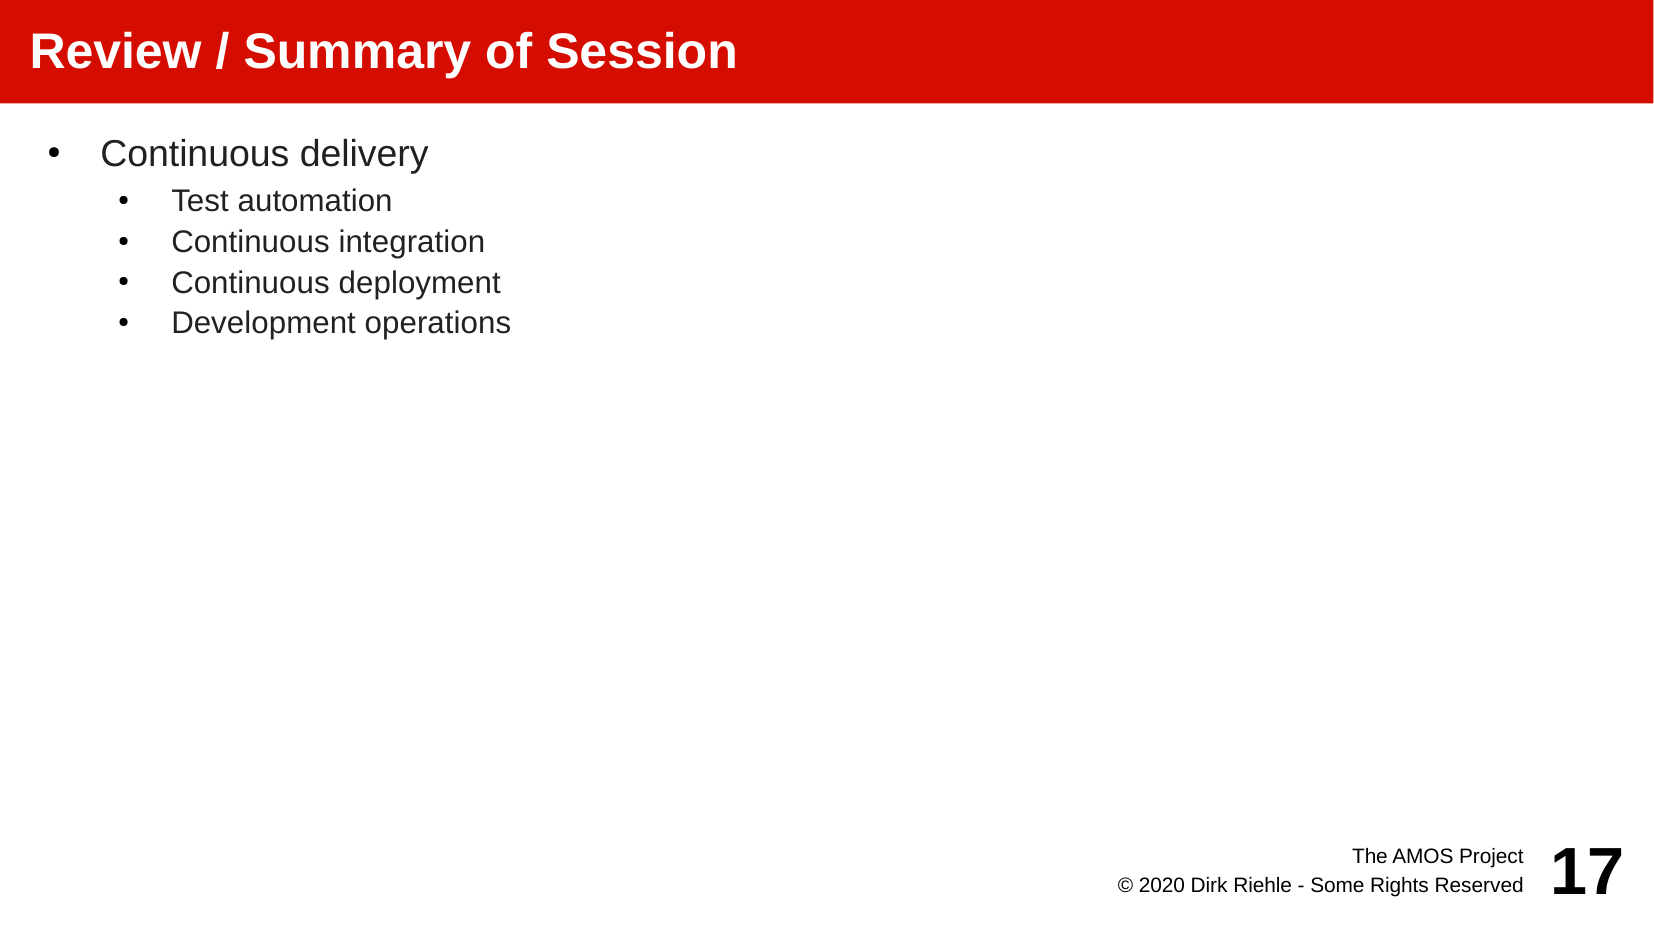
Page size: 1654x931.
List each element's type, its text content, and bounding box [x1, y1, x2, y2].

list Continuous delivery Test automation Continuous integration Continuous deployment Development operations [29, 132, 1625, 813]
title Review / Summary of Session [0, 0, 1654, 104]
